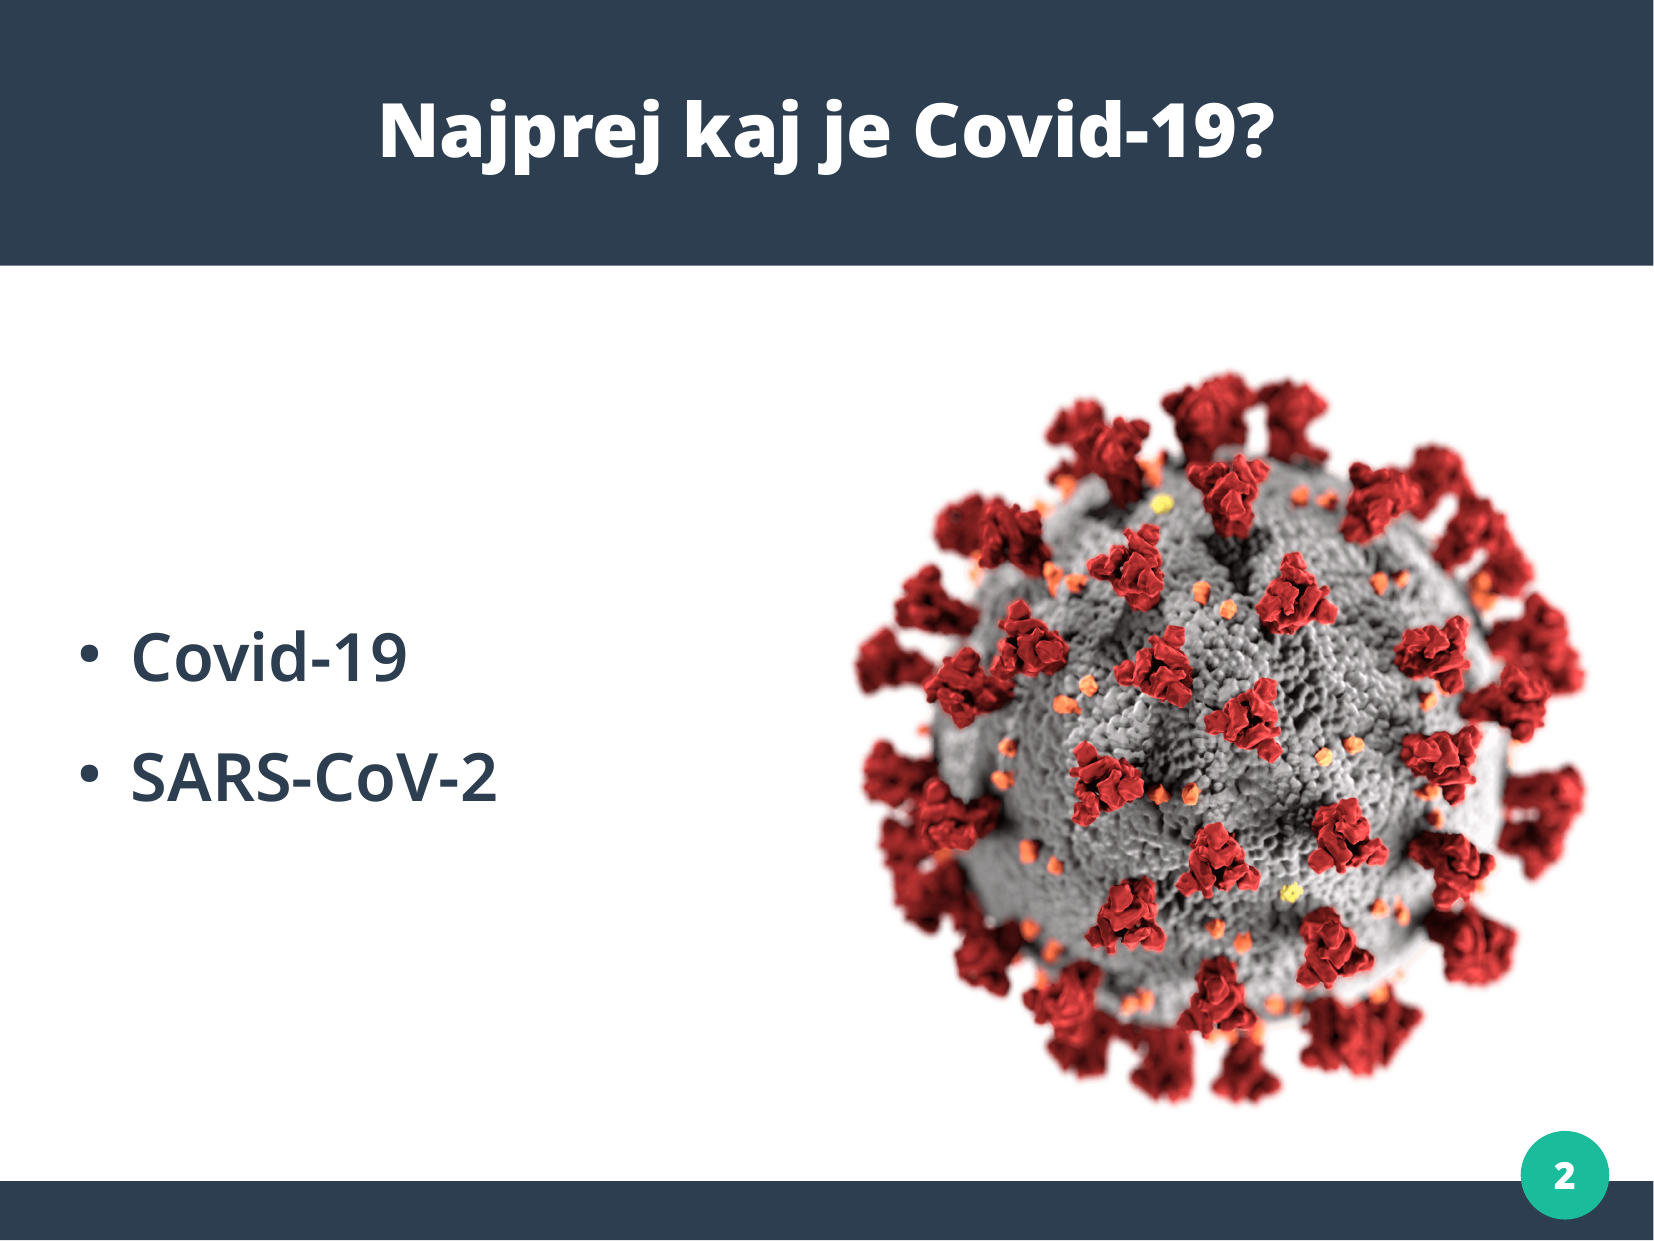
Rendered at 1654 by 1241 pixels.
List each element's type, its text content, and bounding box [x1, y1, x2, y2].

list Covid-19 SARS-CoV-2 [60, 609, 810, 841]
title Najprej kaj je Covid-19? [59, 49, 1595, 207]
picture [845, 361, 1595, 1115]
